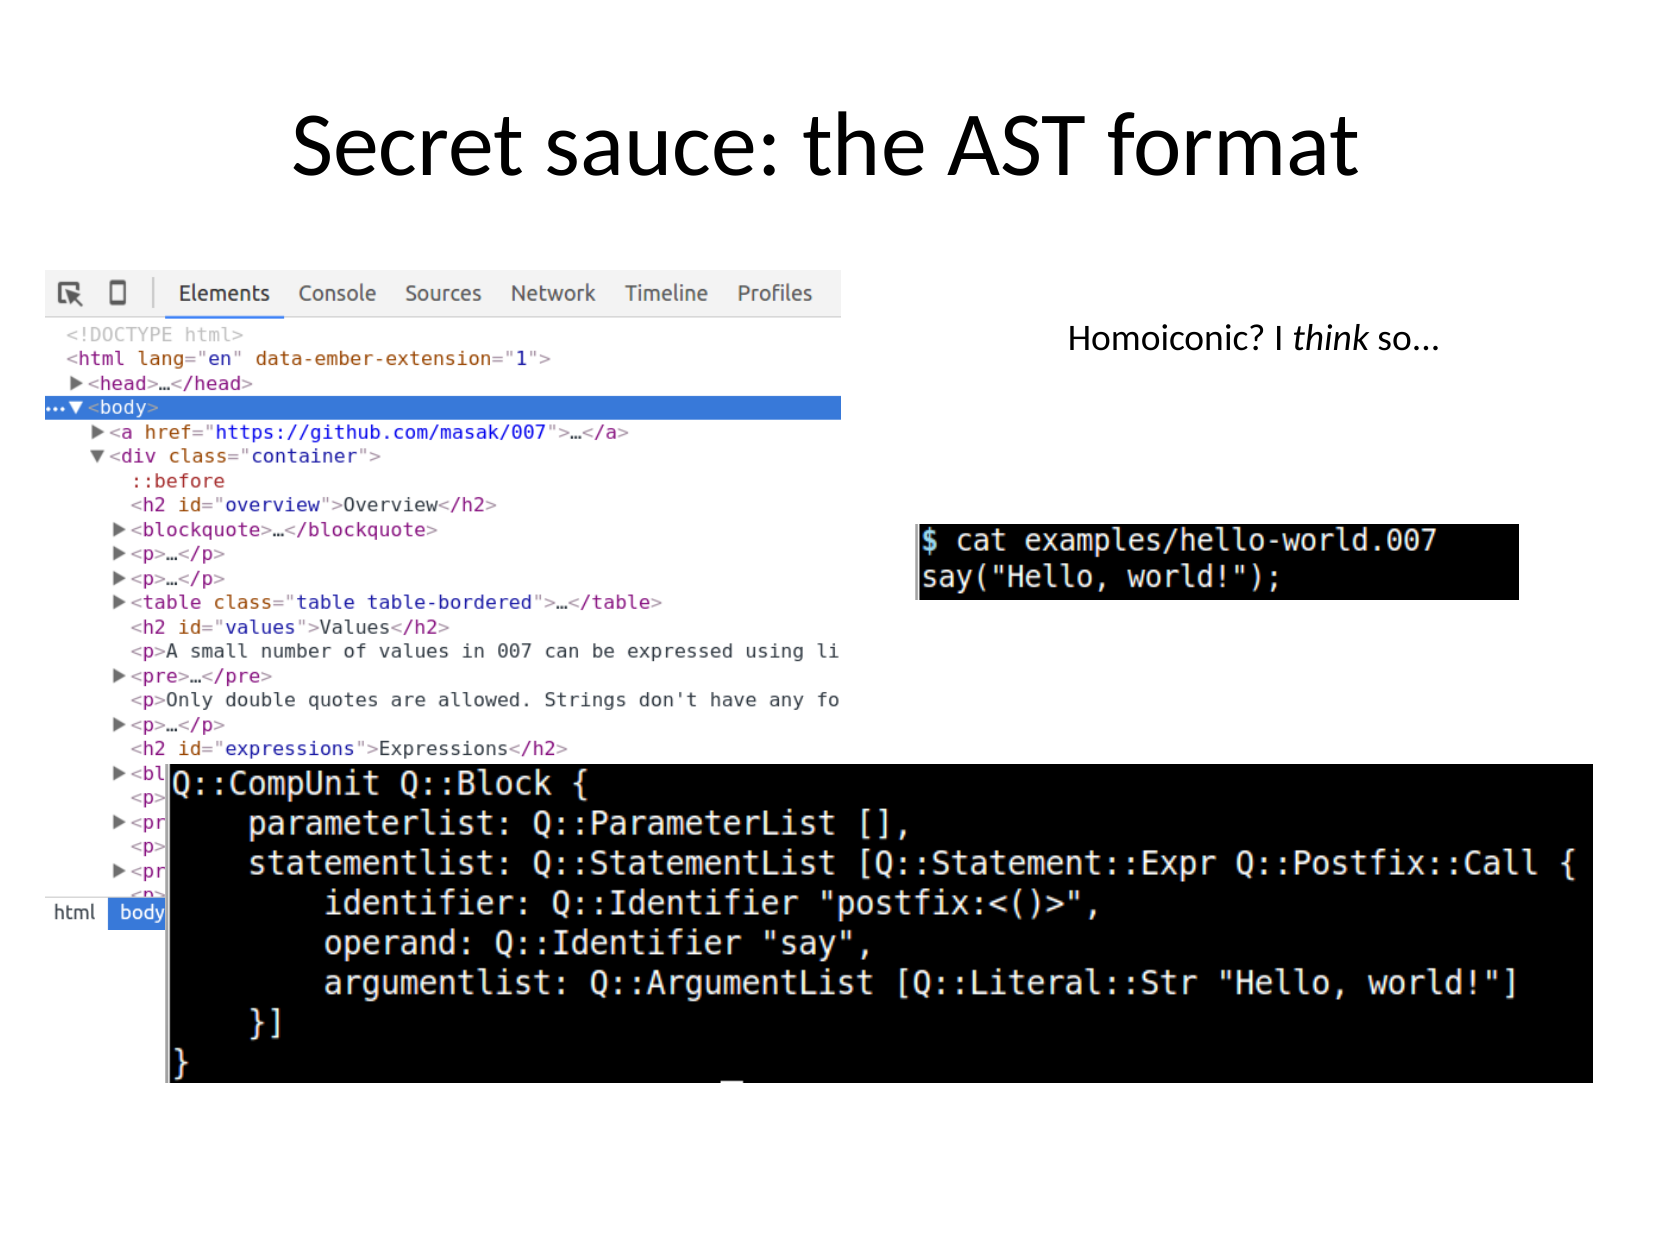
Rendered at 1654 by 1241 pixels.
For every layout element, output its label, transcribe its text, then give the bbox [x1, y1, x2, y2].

picture [45, 270, 1593, 1083]
text_box Homoiconic? I think so... [1053, 315, 1456, 368]
title Secret sauce: the AST format [82, 49, 1571, 257]
picture [915, 524, 1519, 600]
